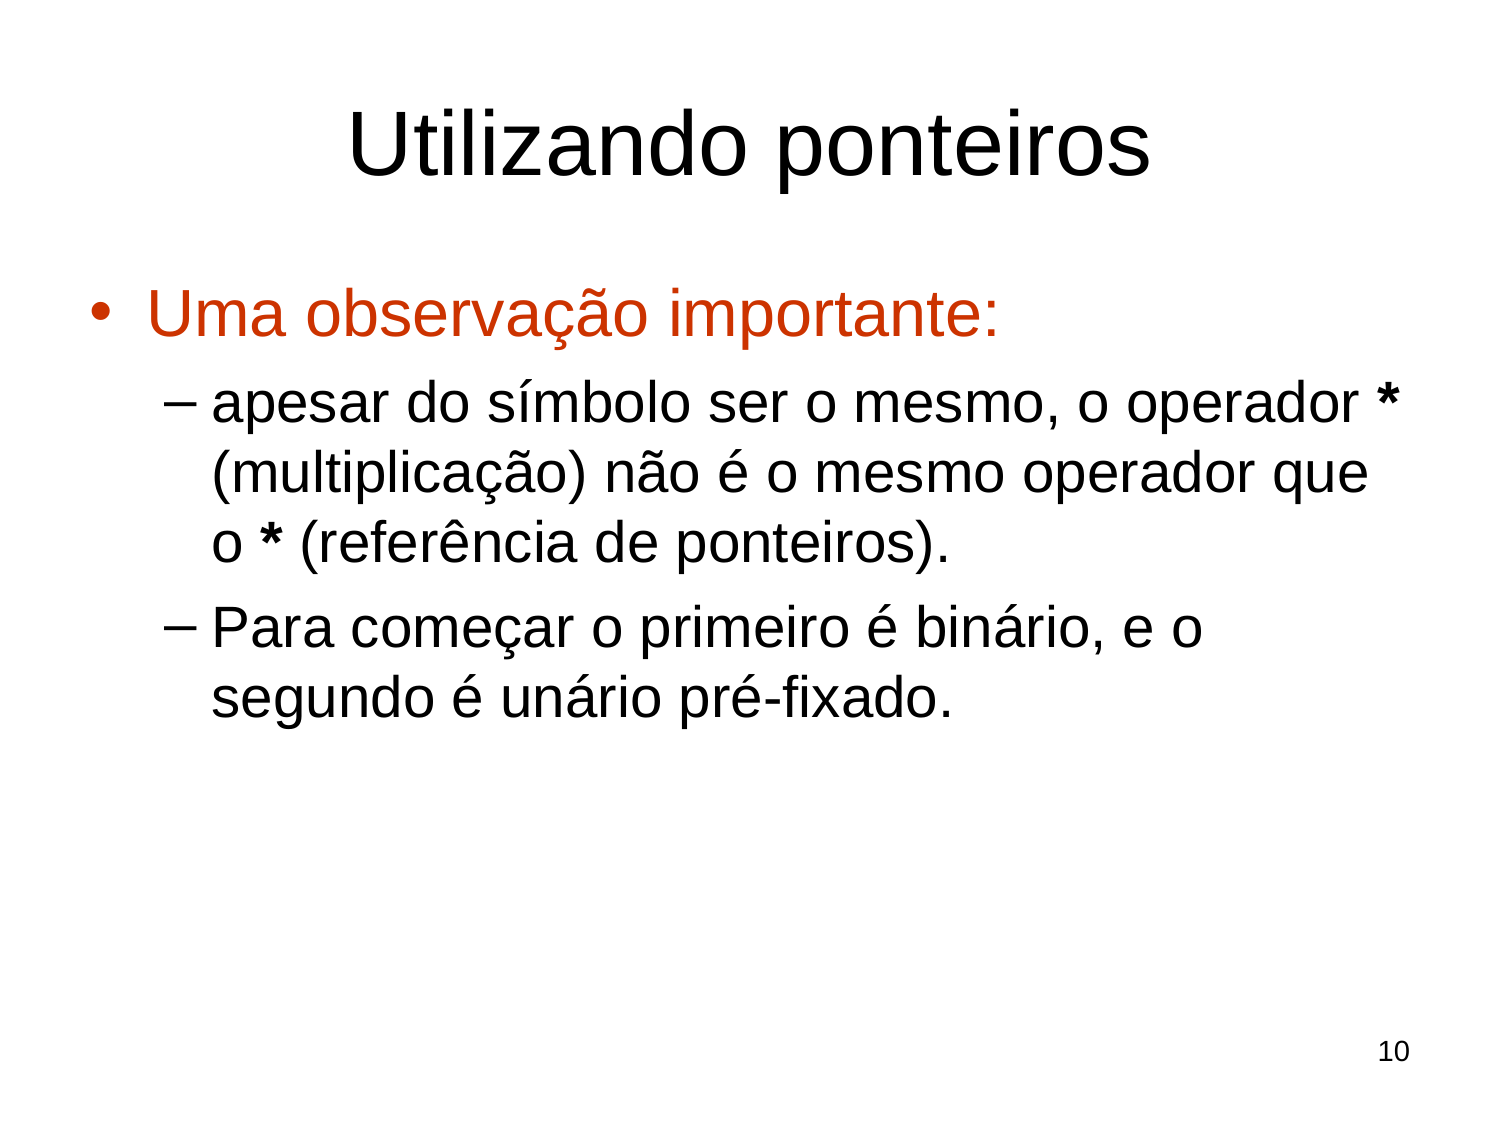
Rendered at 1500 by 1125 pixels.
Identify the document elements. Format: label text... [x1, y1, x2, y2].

list Uma observação importante: apesar do símbolo ser o mesmo, o operador * (multiplicação) não é o mesmo operador que o * (referência de ponteiros). Para começar o primeiro é binário, e o segundo é unário pré-fixado. [75, 262, 1426, 1005]
title Utilizando ponteiros [75, 45, 1426, 233]
